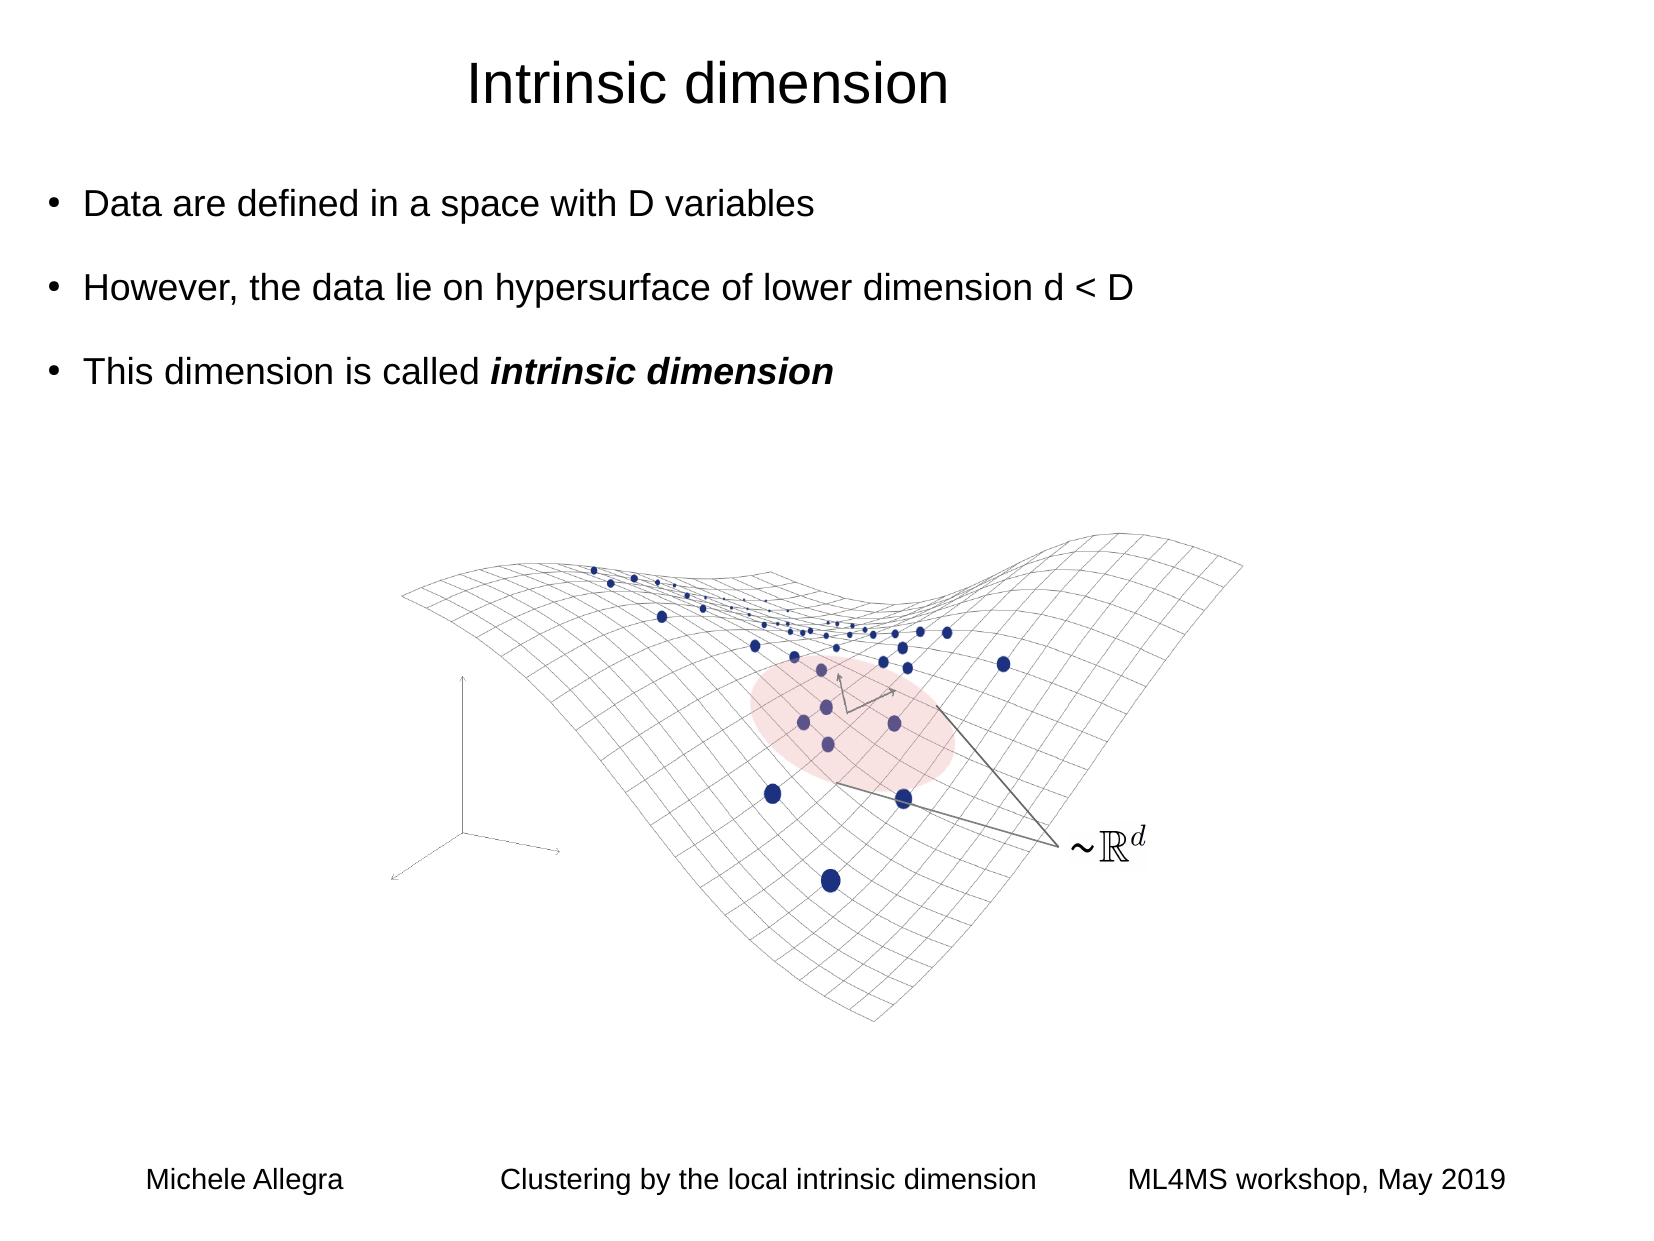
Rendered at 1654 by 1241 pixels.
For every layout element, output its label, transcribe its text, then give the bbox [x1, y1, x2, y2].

picture [378, 435, 1249, 1028]
text_box Data are defined in a space with D variables However, the data lie on hypersurface of lower dimension d < D This dimension is called intrinsic dimension [47, 140, 1536, 393]
title Intrinsic dimension [82, 32, 1335, 136]
title Michele Allegra Clustering by the local intrinsic dimension ML4MS workshop, May 2019 [82, 1141, 1571, 1217]
